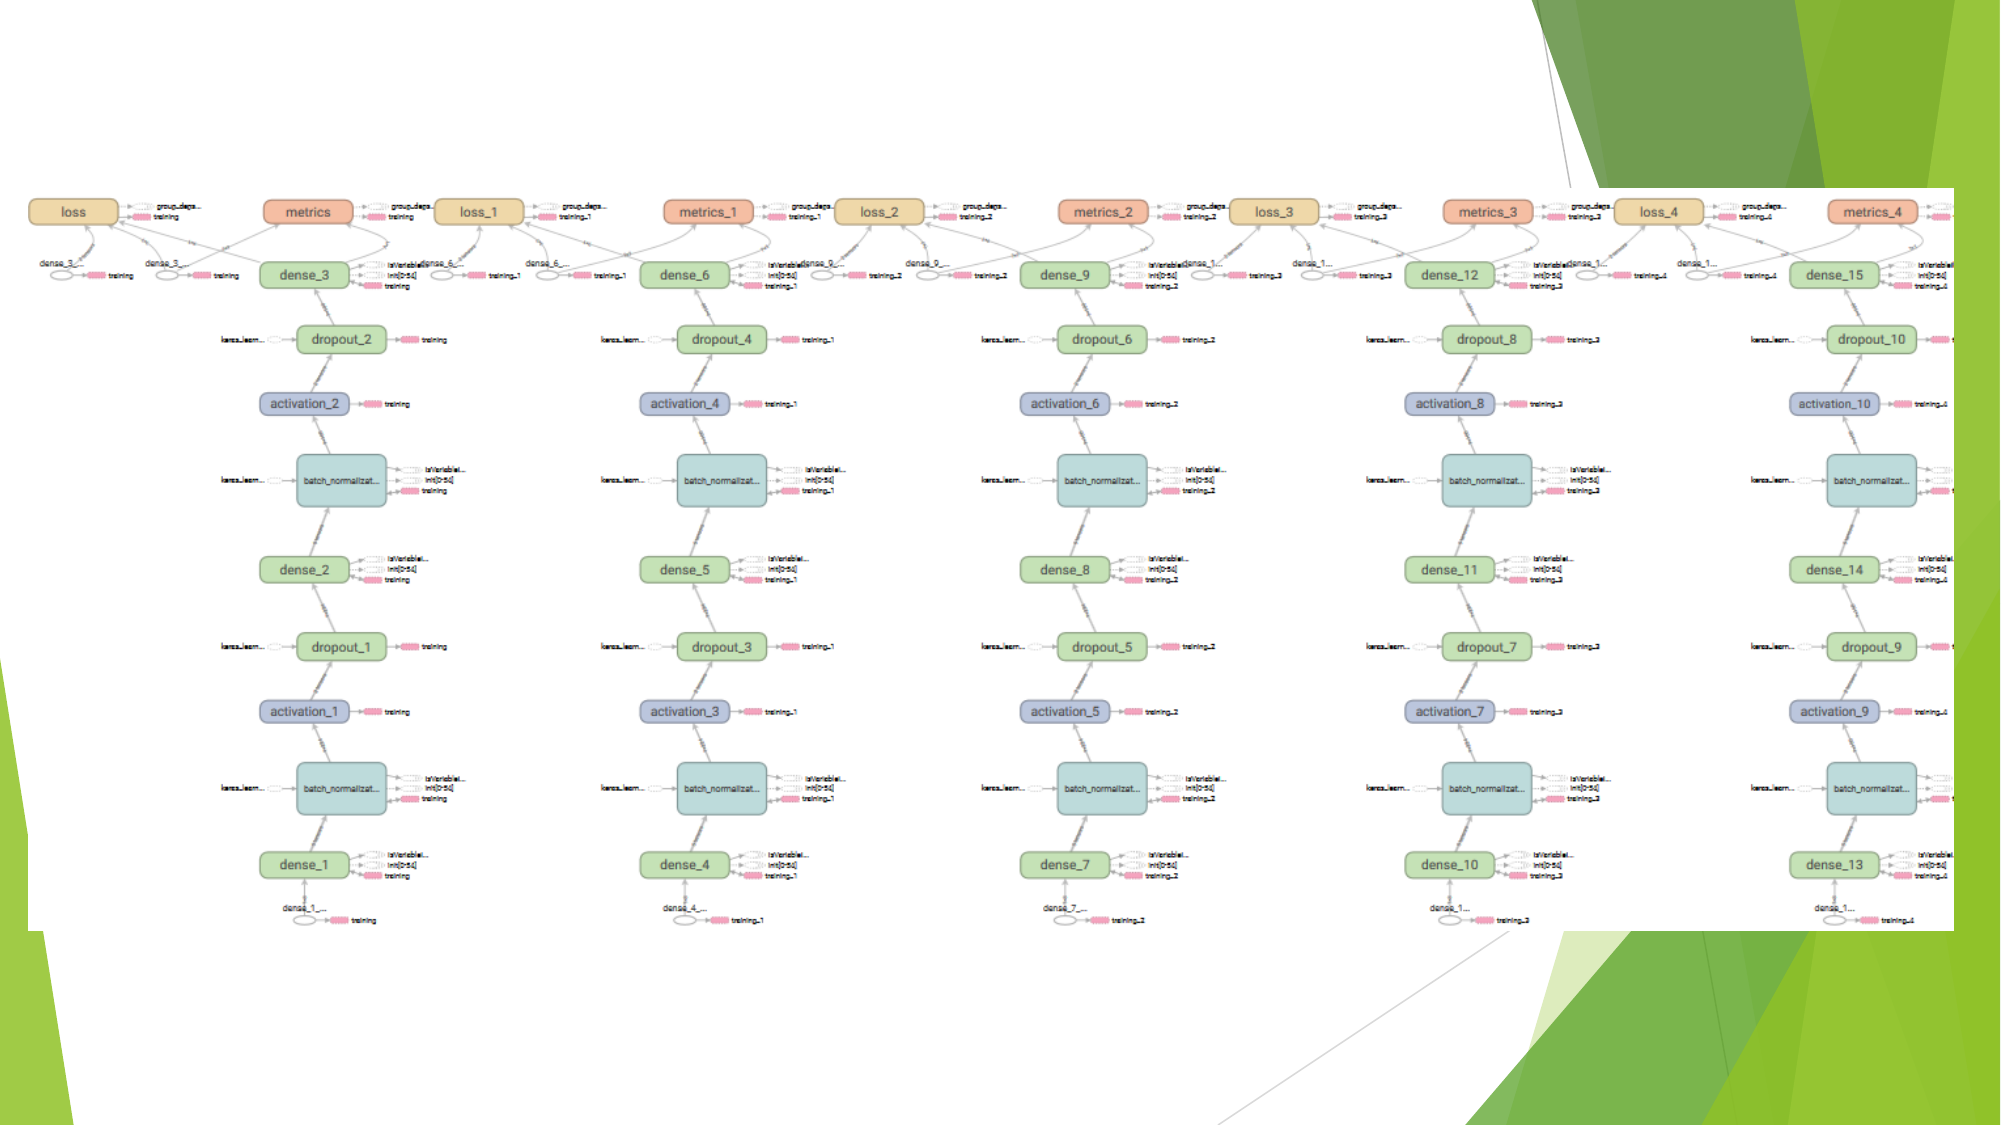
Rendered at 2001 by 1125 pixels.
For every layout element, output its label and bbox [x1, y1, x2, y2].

picture [28, 188, 1954, 931]
